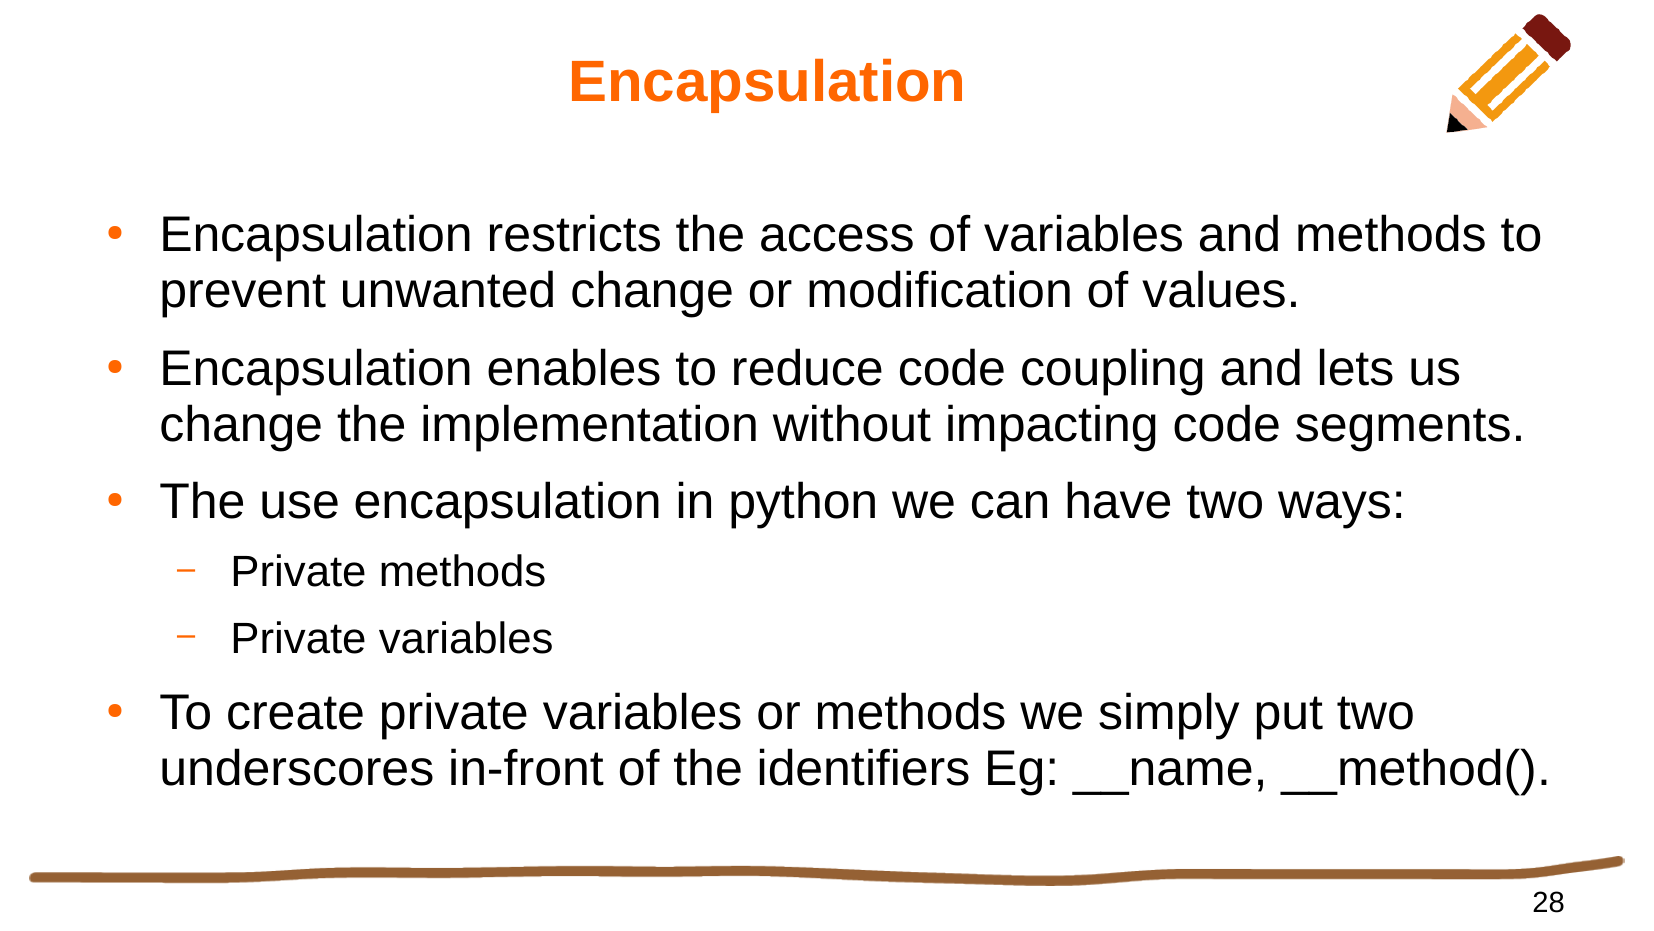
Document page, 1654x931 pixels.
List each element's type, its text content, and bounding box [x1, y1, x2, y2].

title Encapsulation [88, 29, 1447, 133]
picture [1446, 14, 1571, 133]
list Encapsulation restricts the access of variables and methods to prevent unwanted change or modification of values. Encapsulation enables to reduce code coupling and lets us change the implementation without impacting code segments. The use encapsulation in python we can have two ways: Private methods Private variables To create private variables or methods we simply put two underscores in-front of the identifiers Eg: __name, __method(). [88, 206, 1595, 857]
picture [29, 856, 1625, 886]
